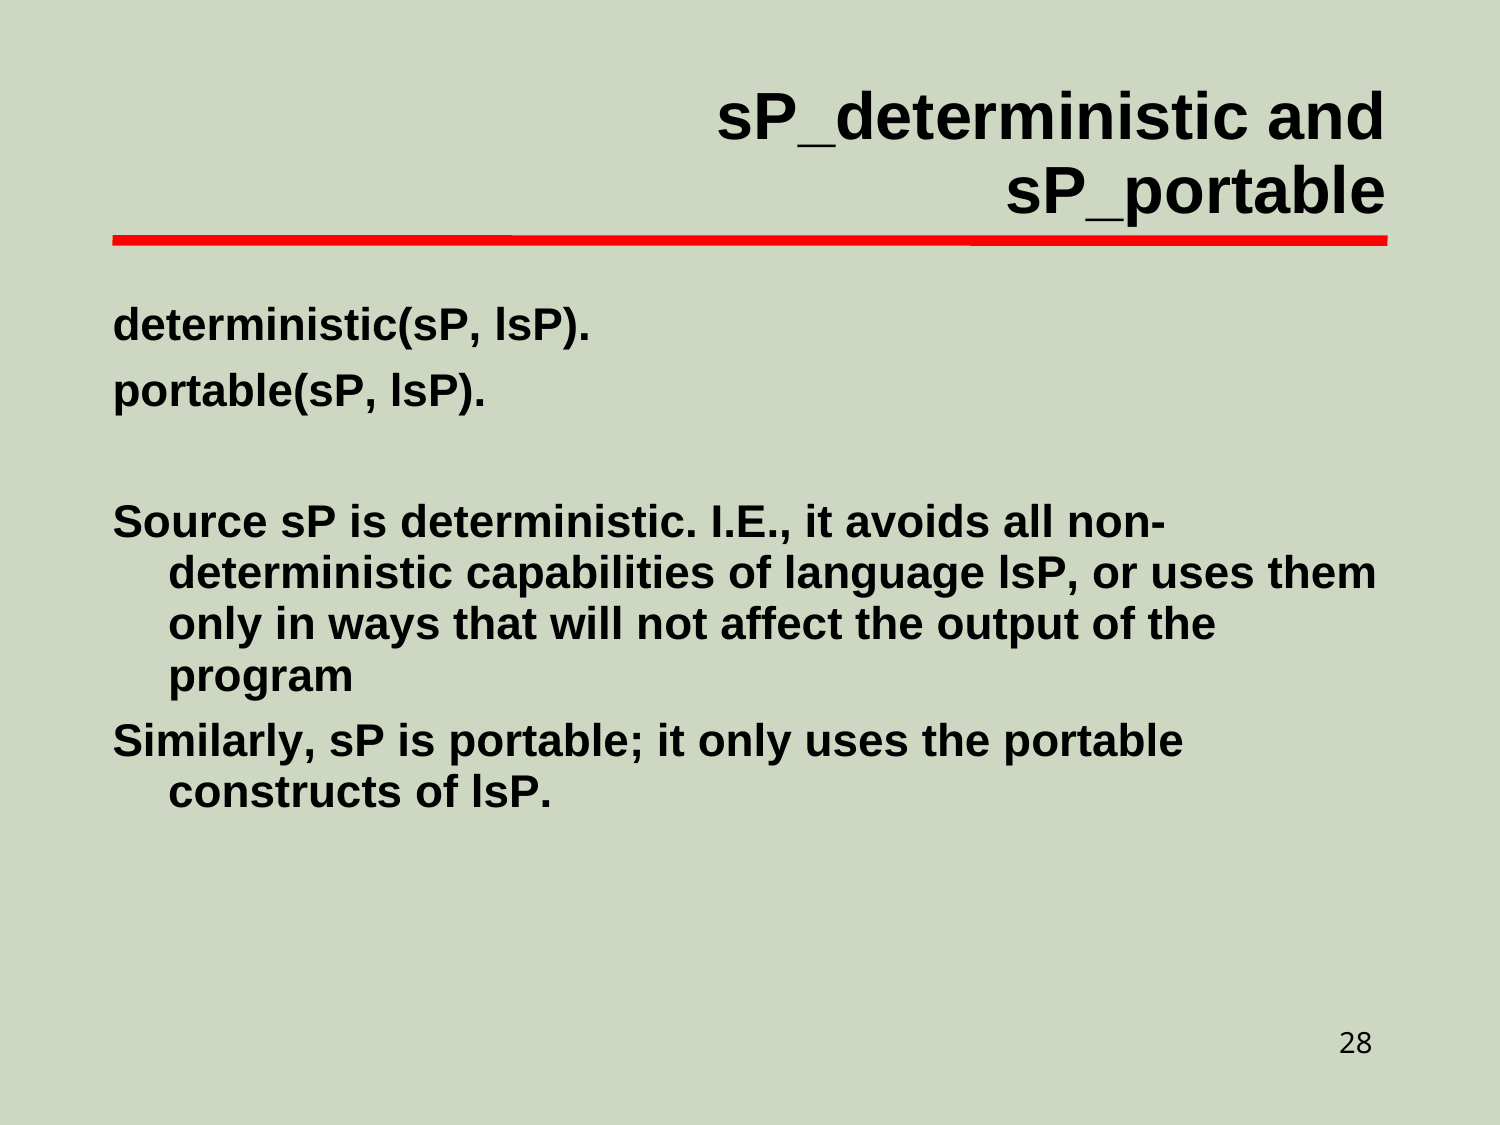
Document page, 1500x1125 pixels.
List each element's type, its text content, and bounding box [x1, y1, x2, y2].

list deterministic(sP, lsP). portable(sP, lsP). Source sP is deterministic. I.E., it avoids all non-deterministic capabilities of language lsP, or uses them only in ways that will not affect the output of the program Similarly, sP is portable; it only uses the portable constructs of lsP. [112, 299, 1387, 1099]
title sP_deterministic and sP_portable [124, 80, 1387, 229]
